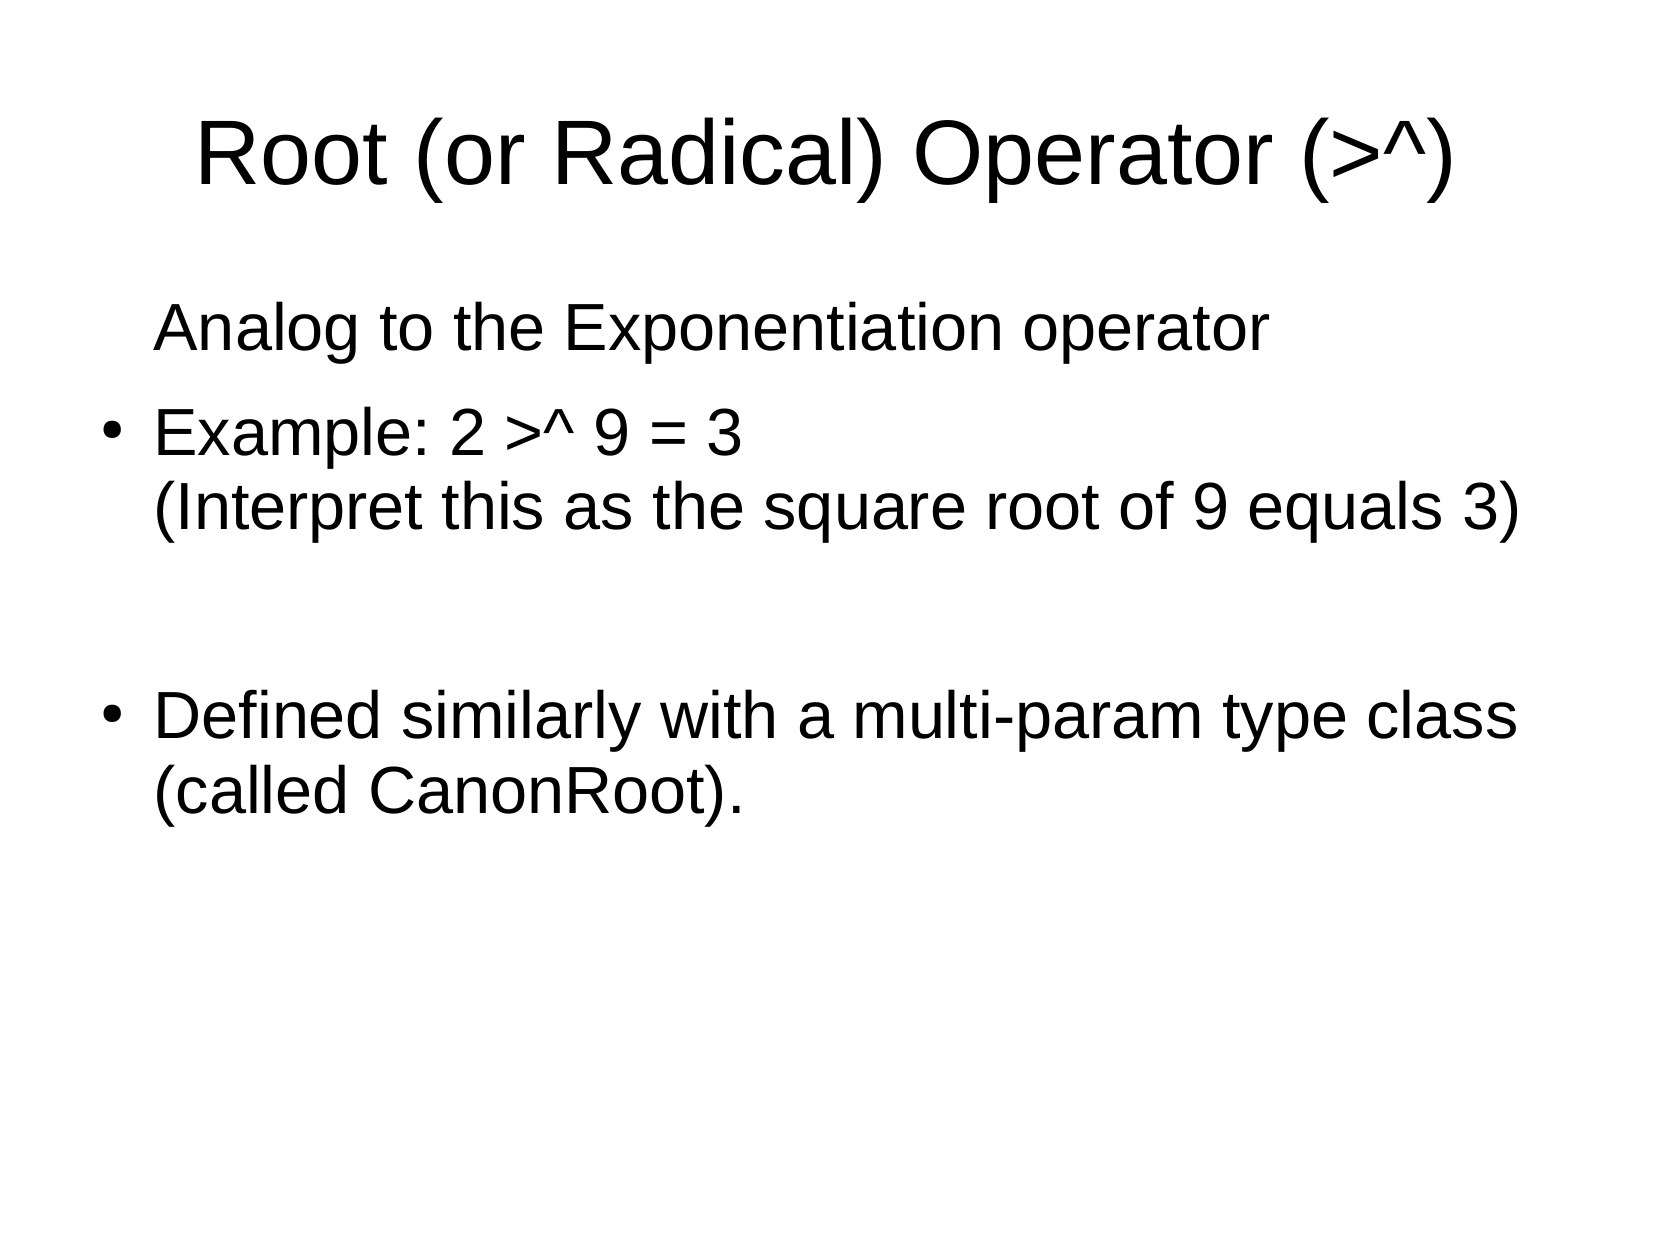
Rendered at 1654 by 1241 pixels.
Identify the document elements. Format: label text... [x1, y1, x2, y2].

list Analog to the Exponentiation operator Example: 2 >^ 9 = 3 (Interpret this as the square root of 9 equals 3) Defined similarly with a multi-param type class (called CanonRoot). [82, 290, 1571, 1010]
title Root (or Radical) Operator (>^) [82, 49, 1571, 257]
